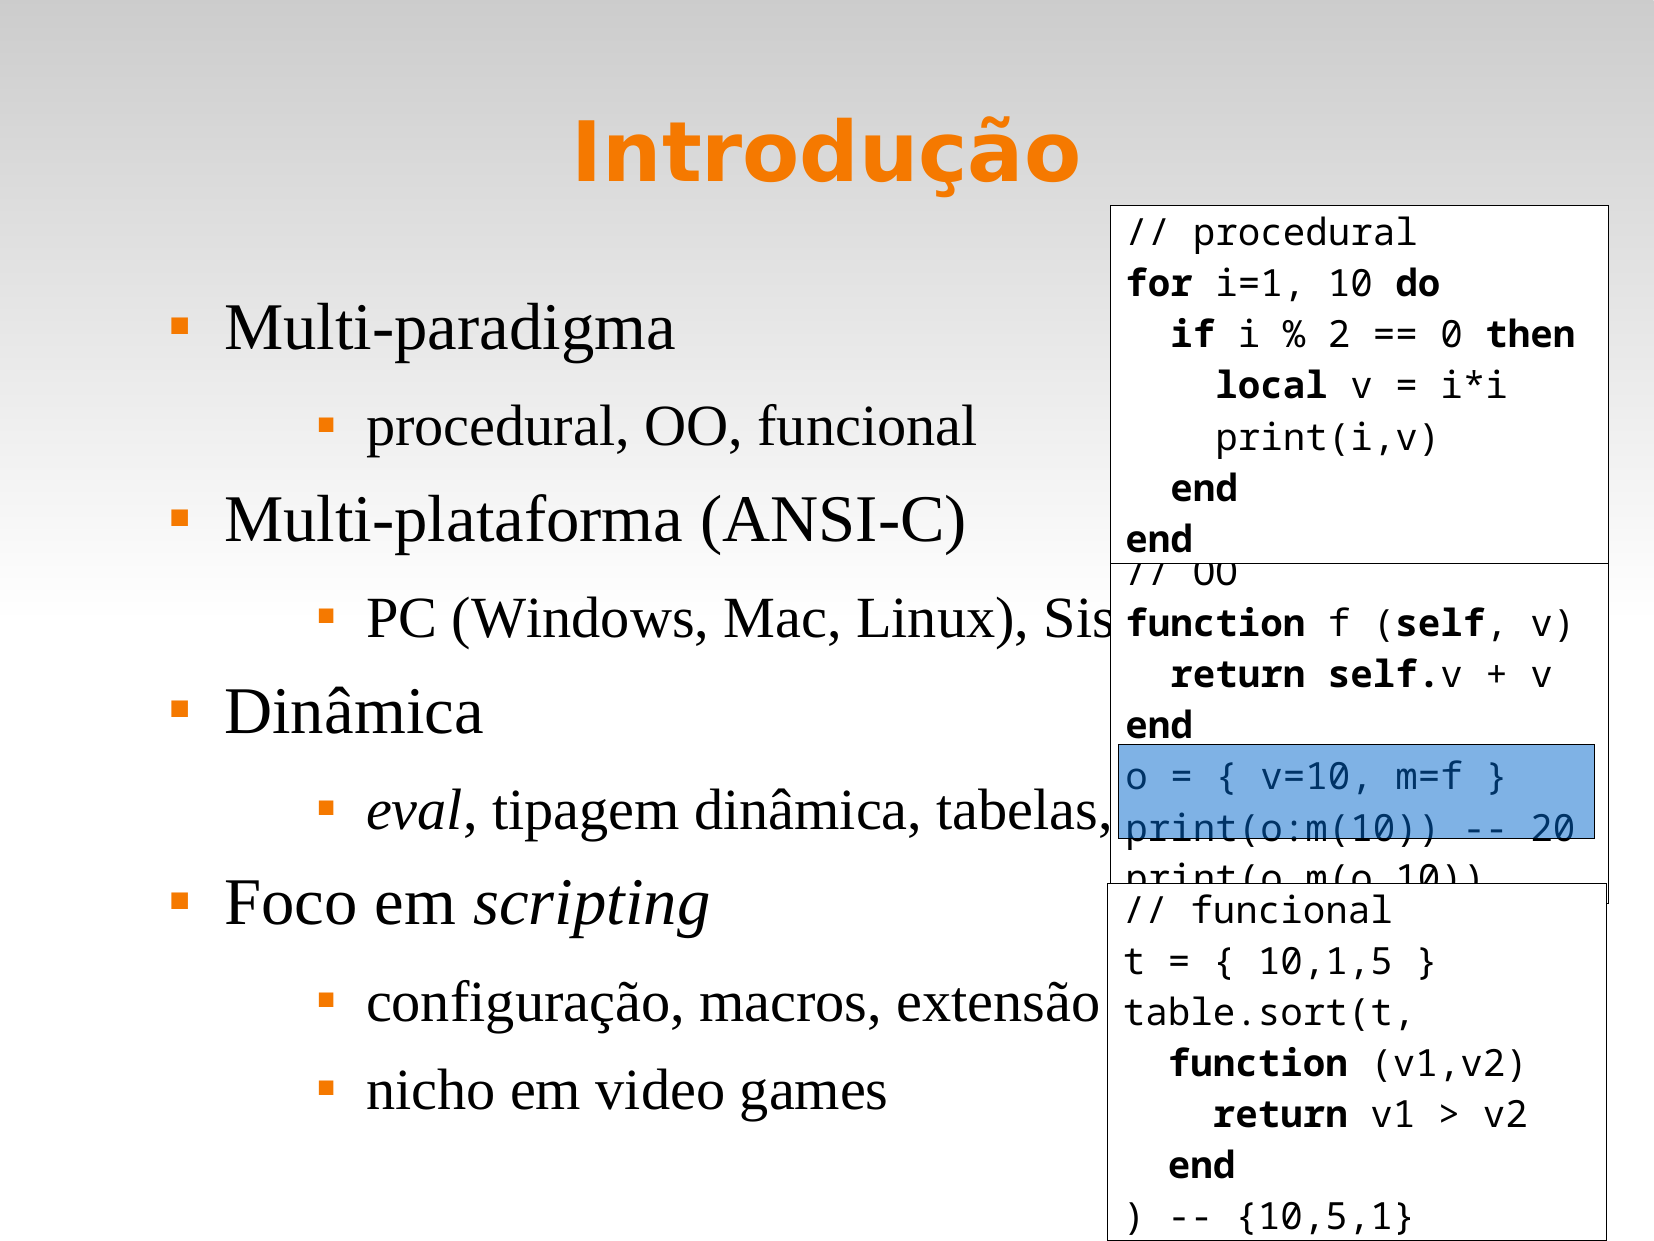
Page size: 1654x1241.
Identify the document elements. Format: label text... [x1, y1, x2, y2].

text_box // OO function f (self, v) return self.v + v end o = { v=10, m=f } print(o:m(10)) -- 20 print(o.m(o,10)) [1110, 570, 1609, 879]
title Introdução [82, 49, 1571, 257]
text_box // procedural for i=1, 10 do if i % 2 == 0 then local v = i*i print(i,v) end end [1110, 229, 1609, 540]
text_box [1118, 744, 1595, 839]
text_box // funcional t = { 10,1,5 } table.sort(t, function (v1,v2) return v1 > v2 end ) -- {10,5,1} [1107, 907, 1607, 1217]
list Multi-paradigma procedural, OO, funcional Multi-plataforma (ANSI-C) PC (Windows, Mac, Linux), Sistemas embarcados Dinâmica eval, tipagem dinâmica, tabelas, coleta de lixo Foco em scripting configuração, macros, extensão nicho em video games [82, 290, 1110, 1179]
